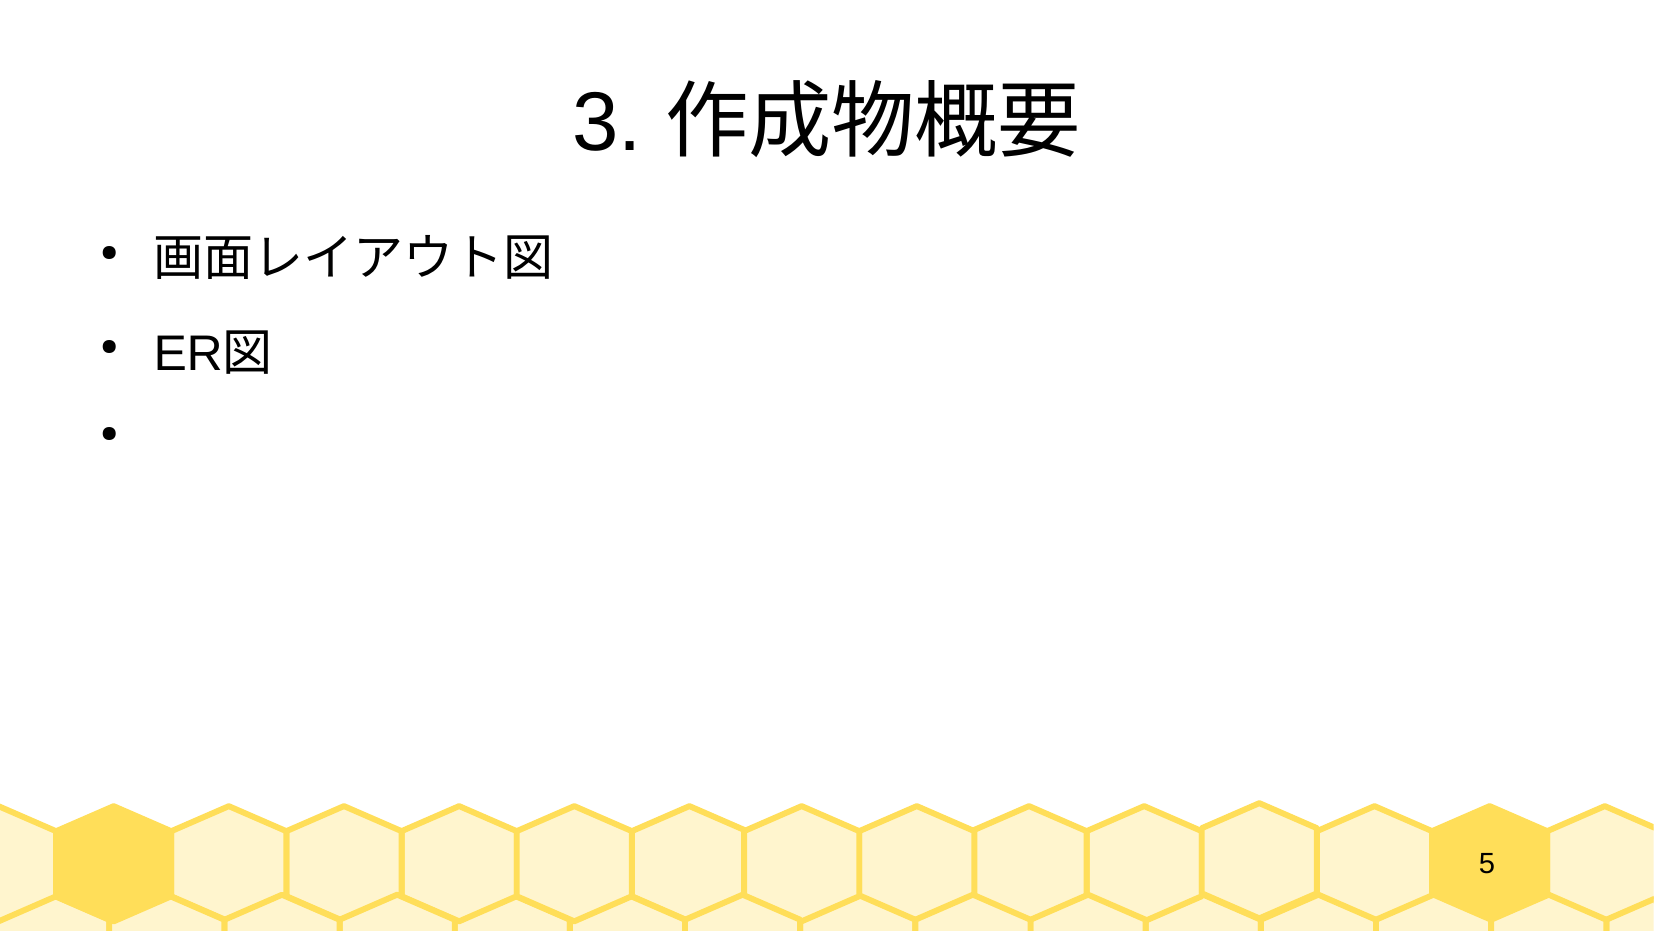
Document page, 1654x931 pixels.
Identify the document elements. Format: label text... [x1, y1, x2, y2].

list 画面レイアウト図 ER図 [82, 217, 1571, 758]
title 3. 作成物概要 [82, 36, 1571, 193]
